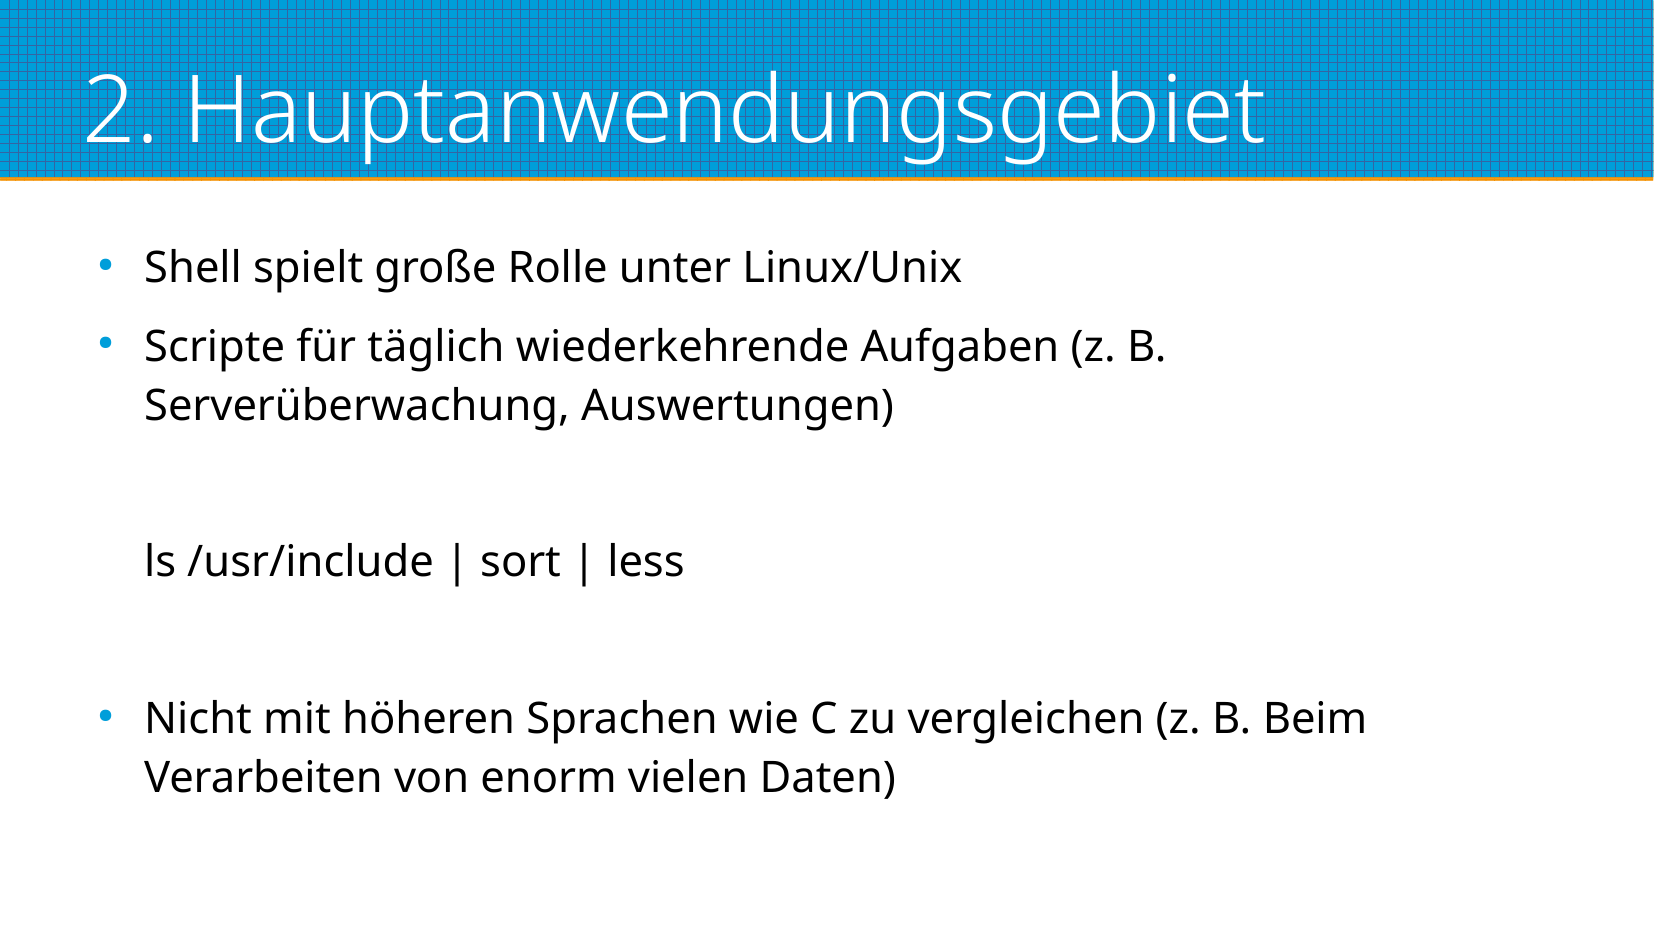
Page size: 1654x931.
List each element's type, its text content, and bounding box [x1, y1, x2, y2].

title 2. Hauptanwendungsgebiet [82, 14, 1571, 171]
list Shell spielt große Rolle unter Linux/Unix Scripte für täglich wiederkehrende Aufgaben (z. B. Serverüberwachung, Auswertungen) ls /usr/include | sort | less Nicht mit höheren Sprachen wie C zu vergleichen (z. B. Beim Verarbeiten von enorm vielen Daten) [82, 236, 1563, 811]
